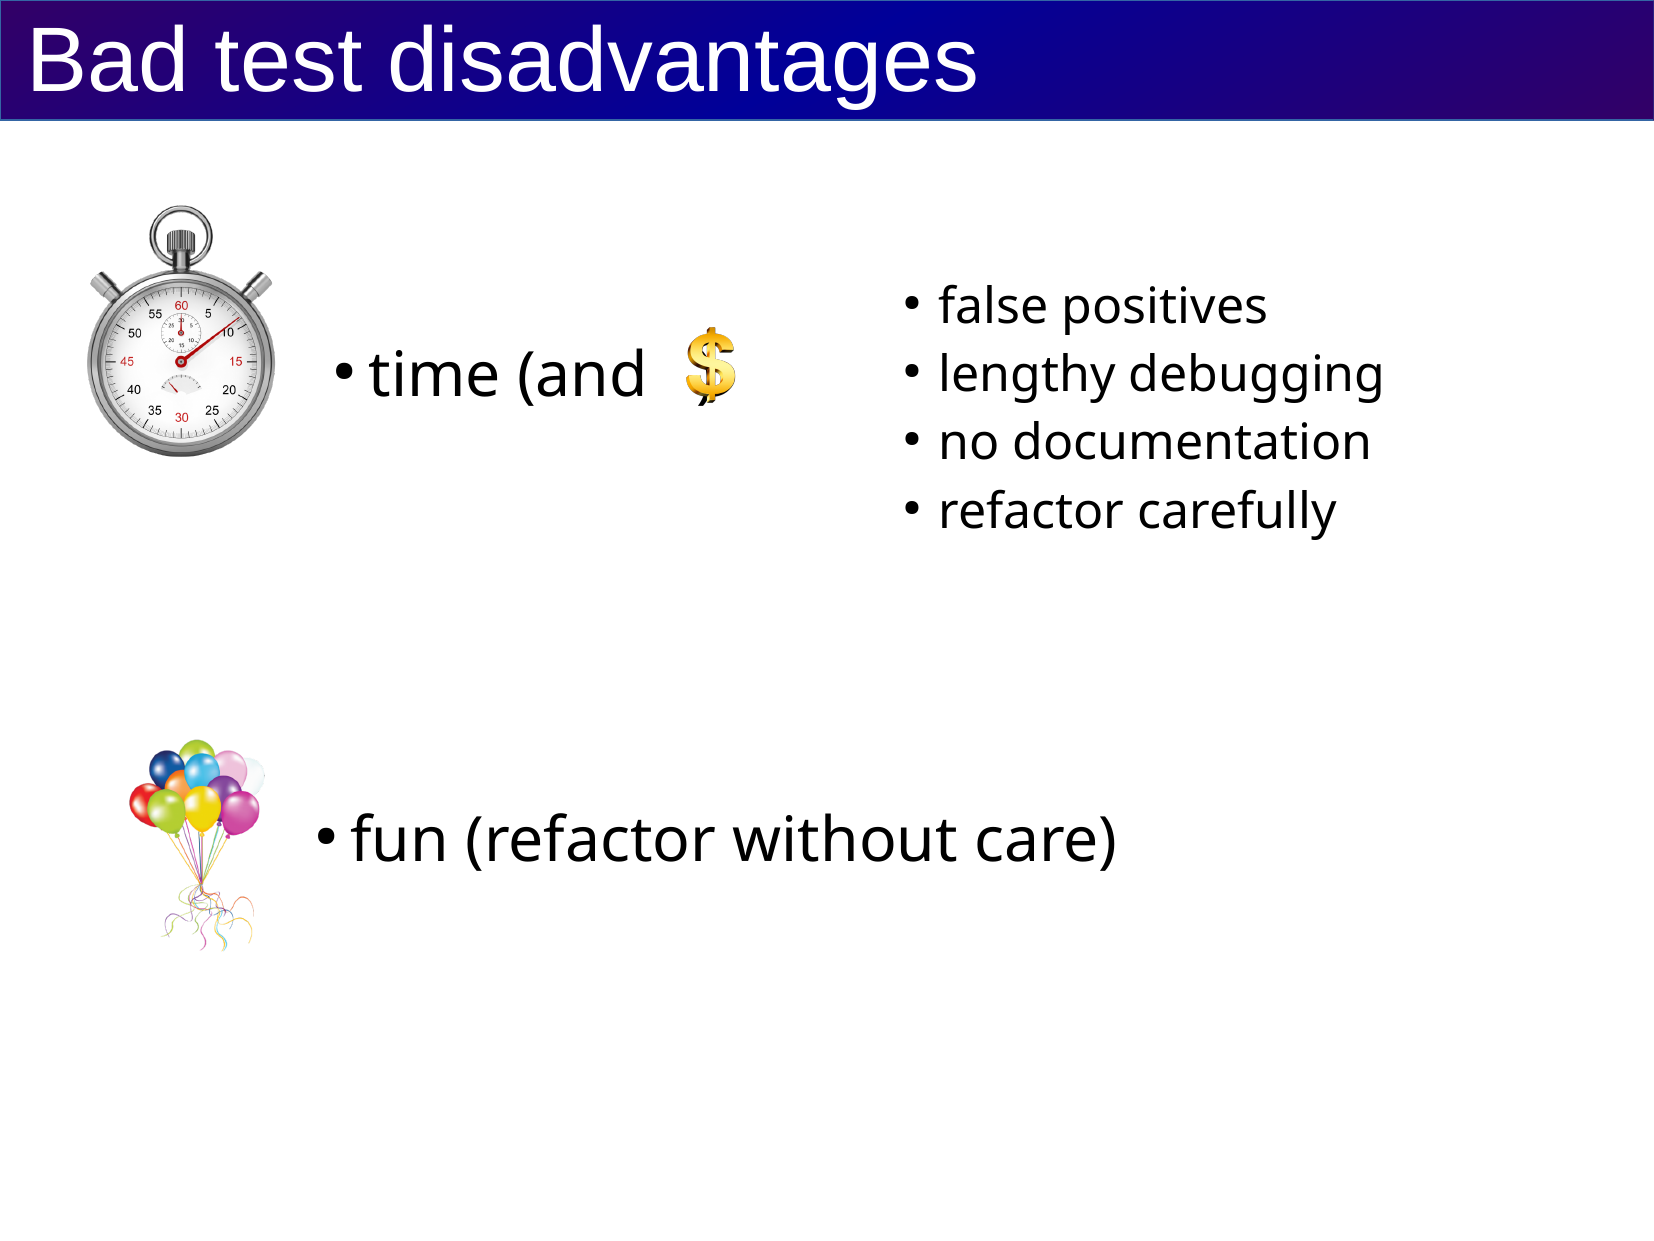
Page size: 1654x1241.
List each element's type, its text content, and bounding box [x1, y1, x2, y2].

title Bad test disadvantages [0, 0, 1654, 121]
subtitle time (and ) [333, 330, 811, 436]
text_box false positives lengthy debugging no documentation refactor carefully [903, 270, 1579, 514]
text_box fun (refactor without care) [315, 795, 1516, 901]
picture [75, 198, 289, 466]
picture [682, 325, 739, 406]
picture [90, 734, 308, 953]
